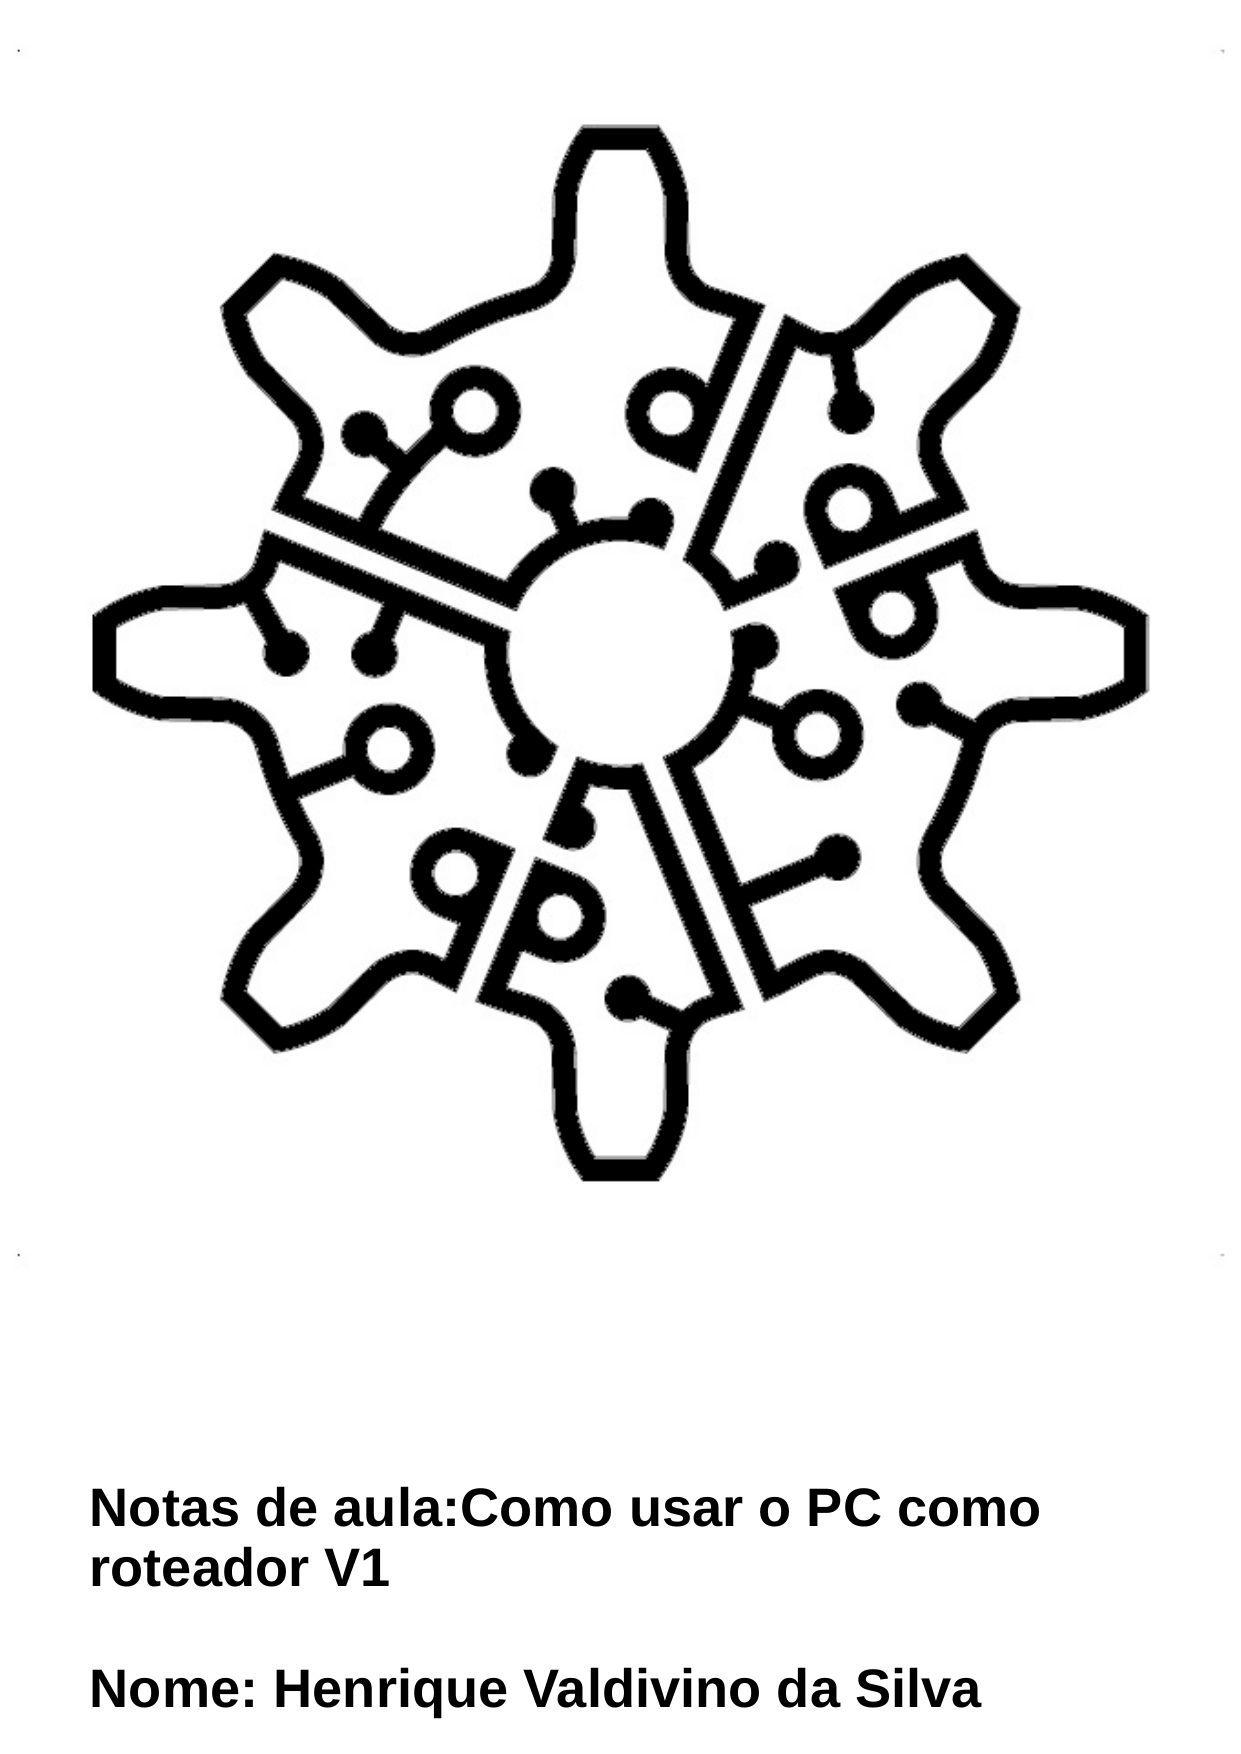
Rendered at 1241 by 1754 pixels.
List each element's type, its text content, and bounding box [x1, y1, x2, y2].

picture [0, 1, 1241, 1311]
text_box Notas de aula:Como usar o PC como roteador V1 Nome: Henrique Valdivino da Silva [75, 1470, 1171, 1727]
